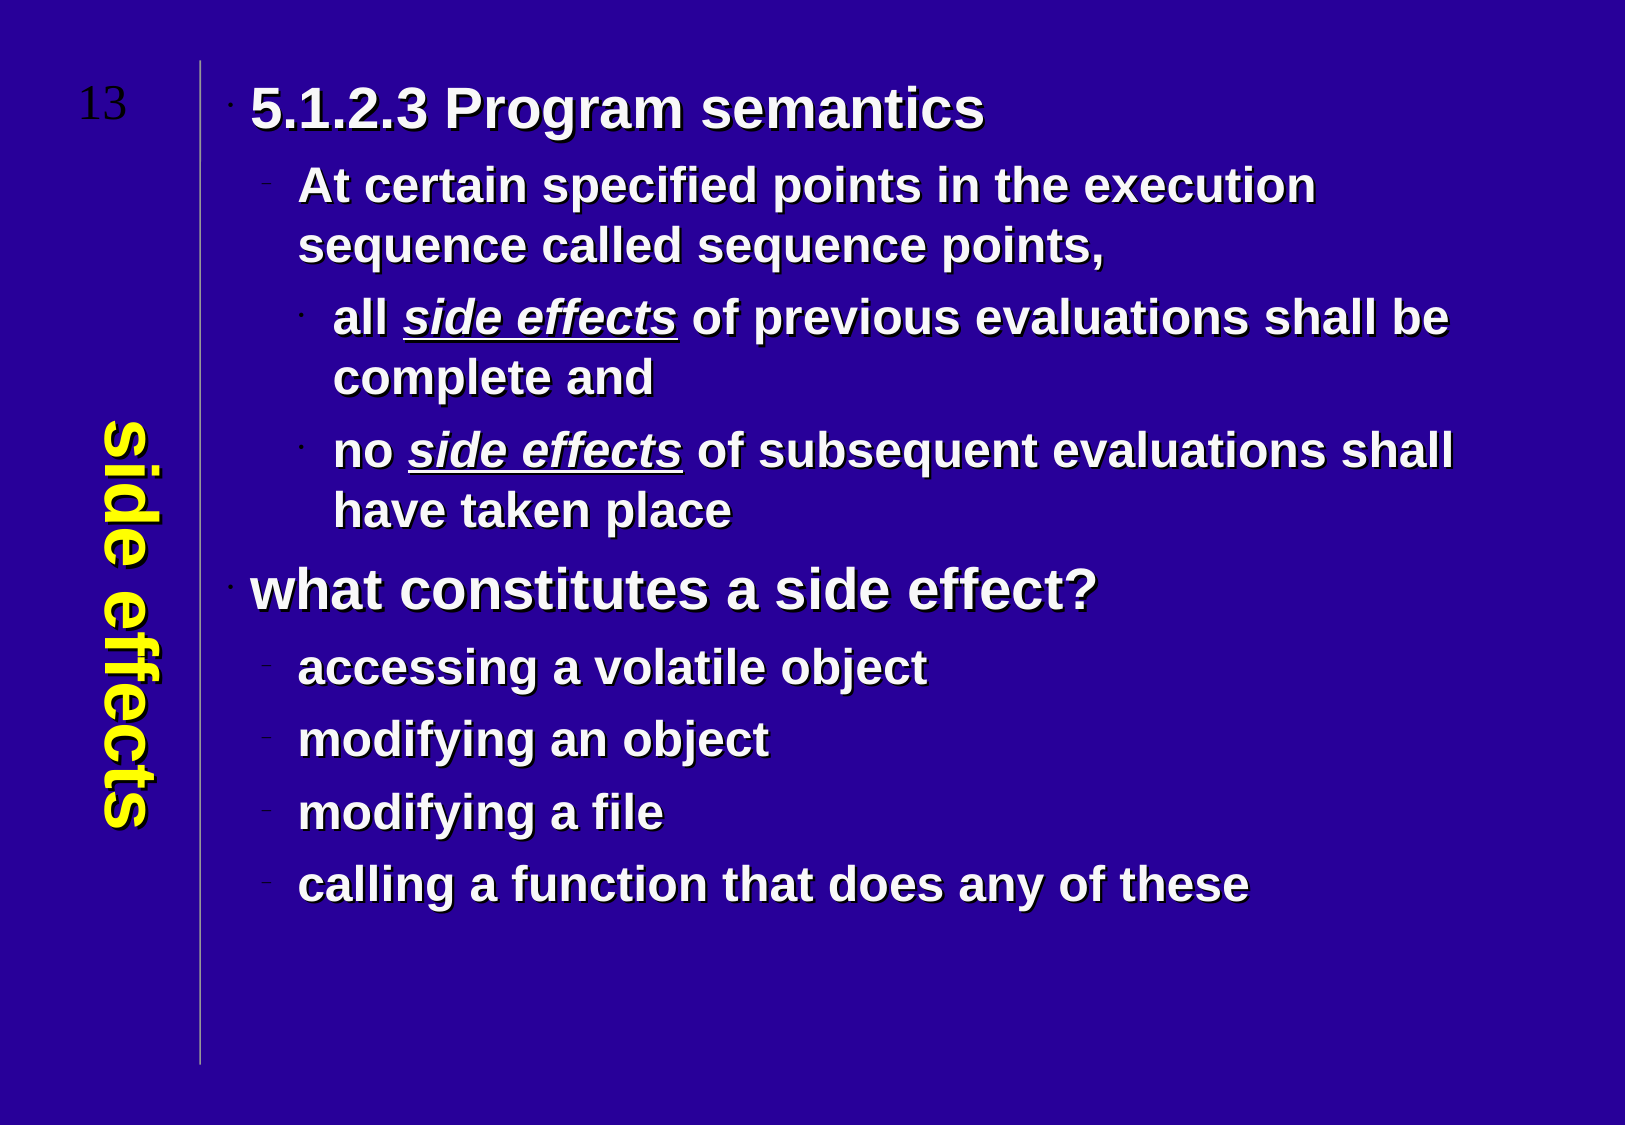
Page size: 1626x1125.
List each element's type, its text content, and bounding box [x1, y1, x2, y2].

title side effects [50, 187, 188, 1063]
list 5.1.2.3 Program semantics At certain specified points in the execution sequence called sequence points, all side effects of previous evaluations shall be complete and no side effects of subsequent evaluations shall have taken place what constitutes a side effect? accessing a volatile object modifying an object modifying a file calling a function that does any of these [212, 62, 1550, 1063]
